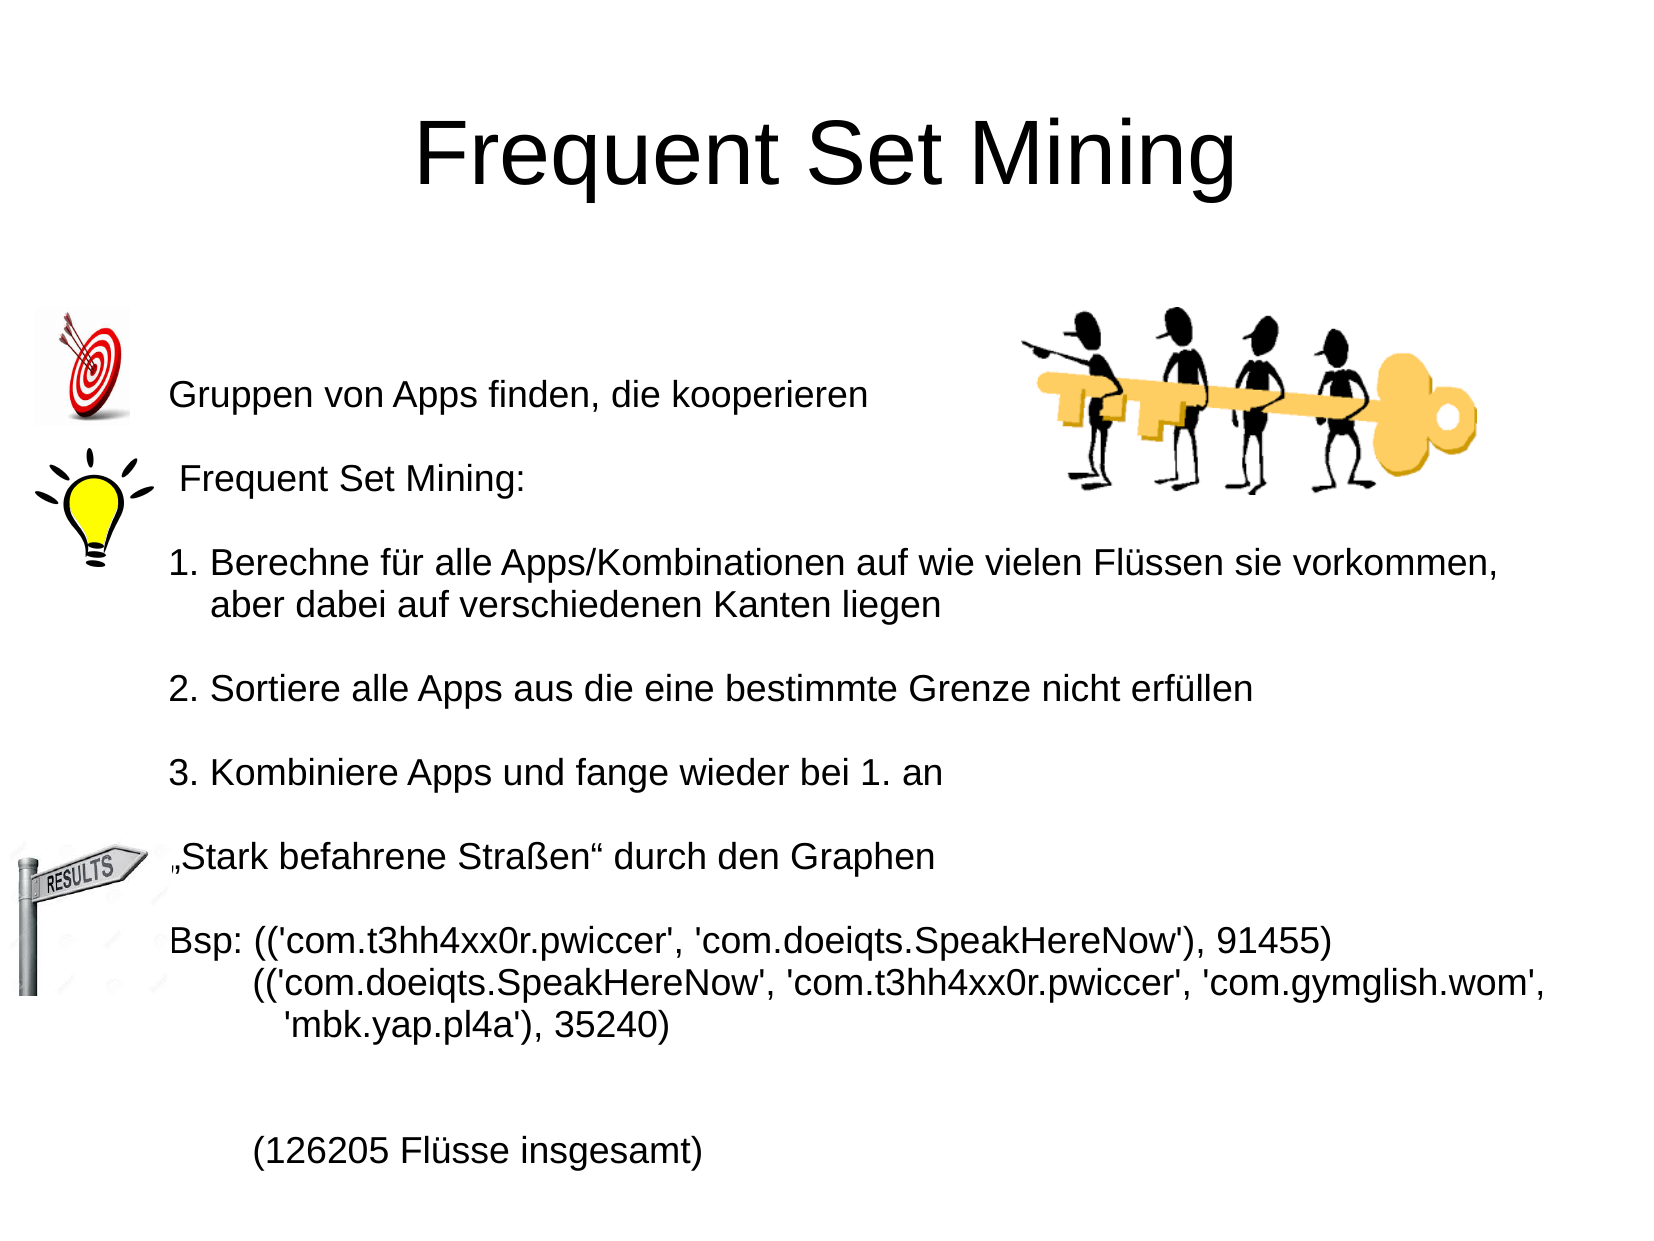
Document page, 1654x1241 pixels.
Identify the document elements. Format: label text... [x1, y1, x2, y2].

picture [5, 838, 172, 996]
title Frequent Set Mining [82, 49, 1571, 257]
text_box Gruppen von Apps finden, die kooperieren Frequent Set Mining: 1. Berechne für alle Apps/Kombinationen auf wie vielen Flüssen sie vorkommen, aber dabei auf verschiedenen Kanten liegen 2. Sortiere alle Apps aus die eine bestimmte Grenze nicht erfüllen 3. Kombiniere Apps und fange wieder bei 1. an „Stark befahrene Straßen“ durch den Graphen Bsp: (('com.t3hh4xx0r.pwiccer', 'com.doeiqts.SpeakHereNow'), 91455) (('com.doeiqts.SpeakHereNow', 'com.t3hh4xx0r.pwiccer', 'com.gymglish.wom', 'mbk.yap.pl4a'), 35240) (126205 Flüsse insgesamt) [153, 366, 1572, 1221]
picture [35, 307, 130, 426]
picture [35, 448, 154, 567]
picture [1021, 307, 1477, 495]
